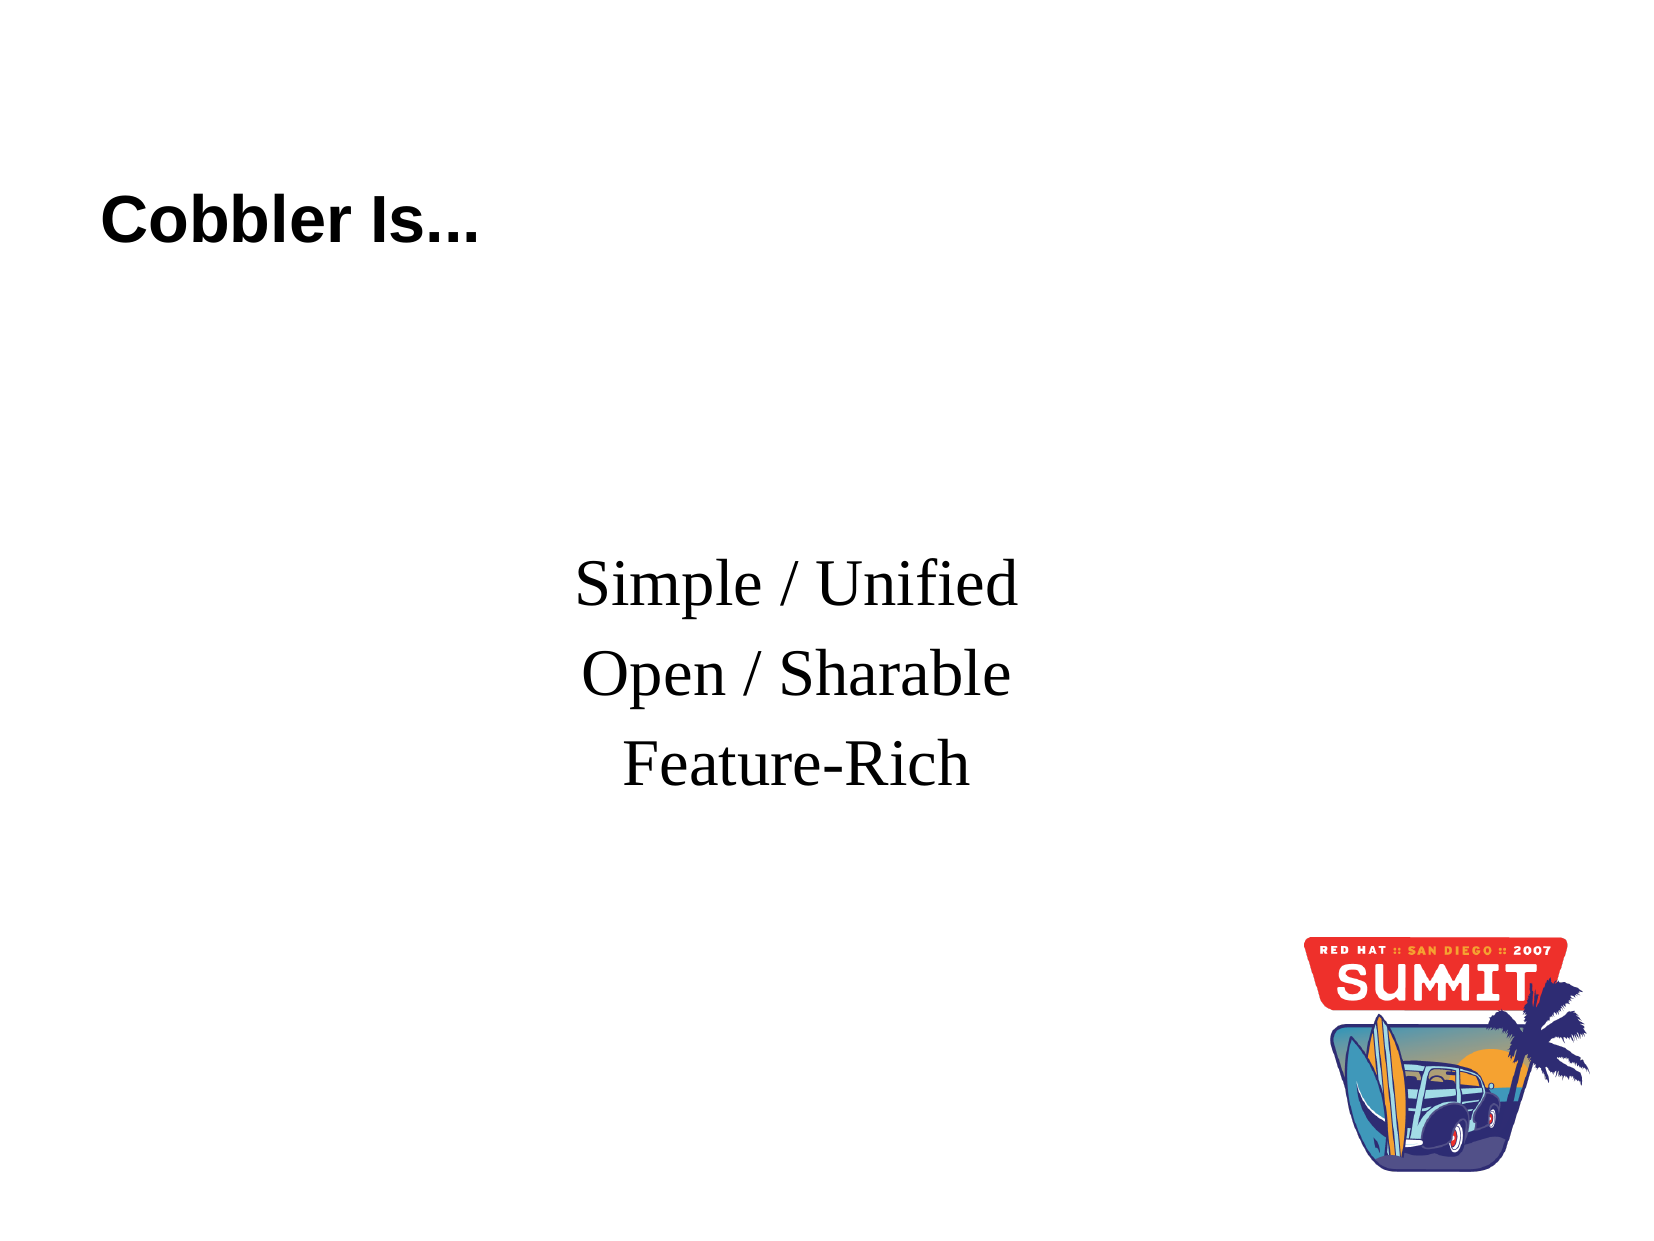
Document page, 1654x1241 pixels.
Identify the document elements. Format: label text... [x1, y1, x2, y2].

subtitle Simple / Unified Open / Sharable Feature-Rich [94, 301, 1500, 1170]
picture [1304, 937, 1590, 1172]
title Cobbler Is... [100, 164, 1506, 275]
